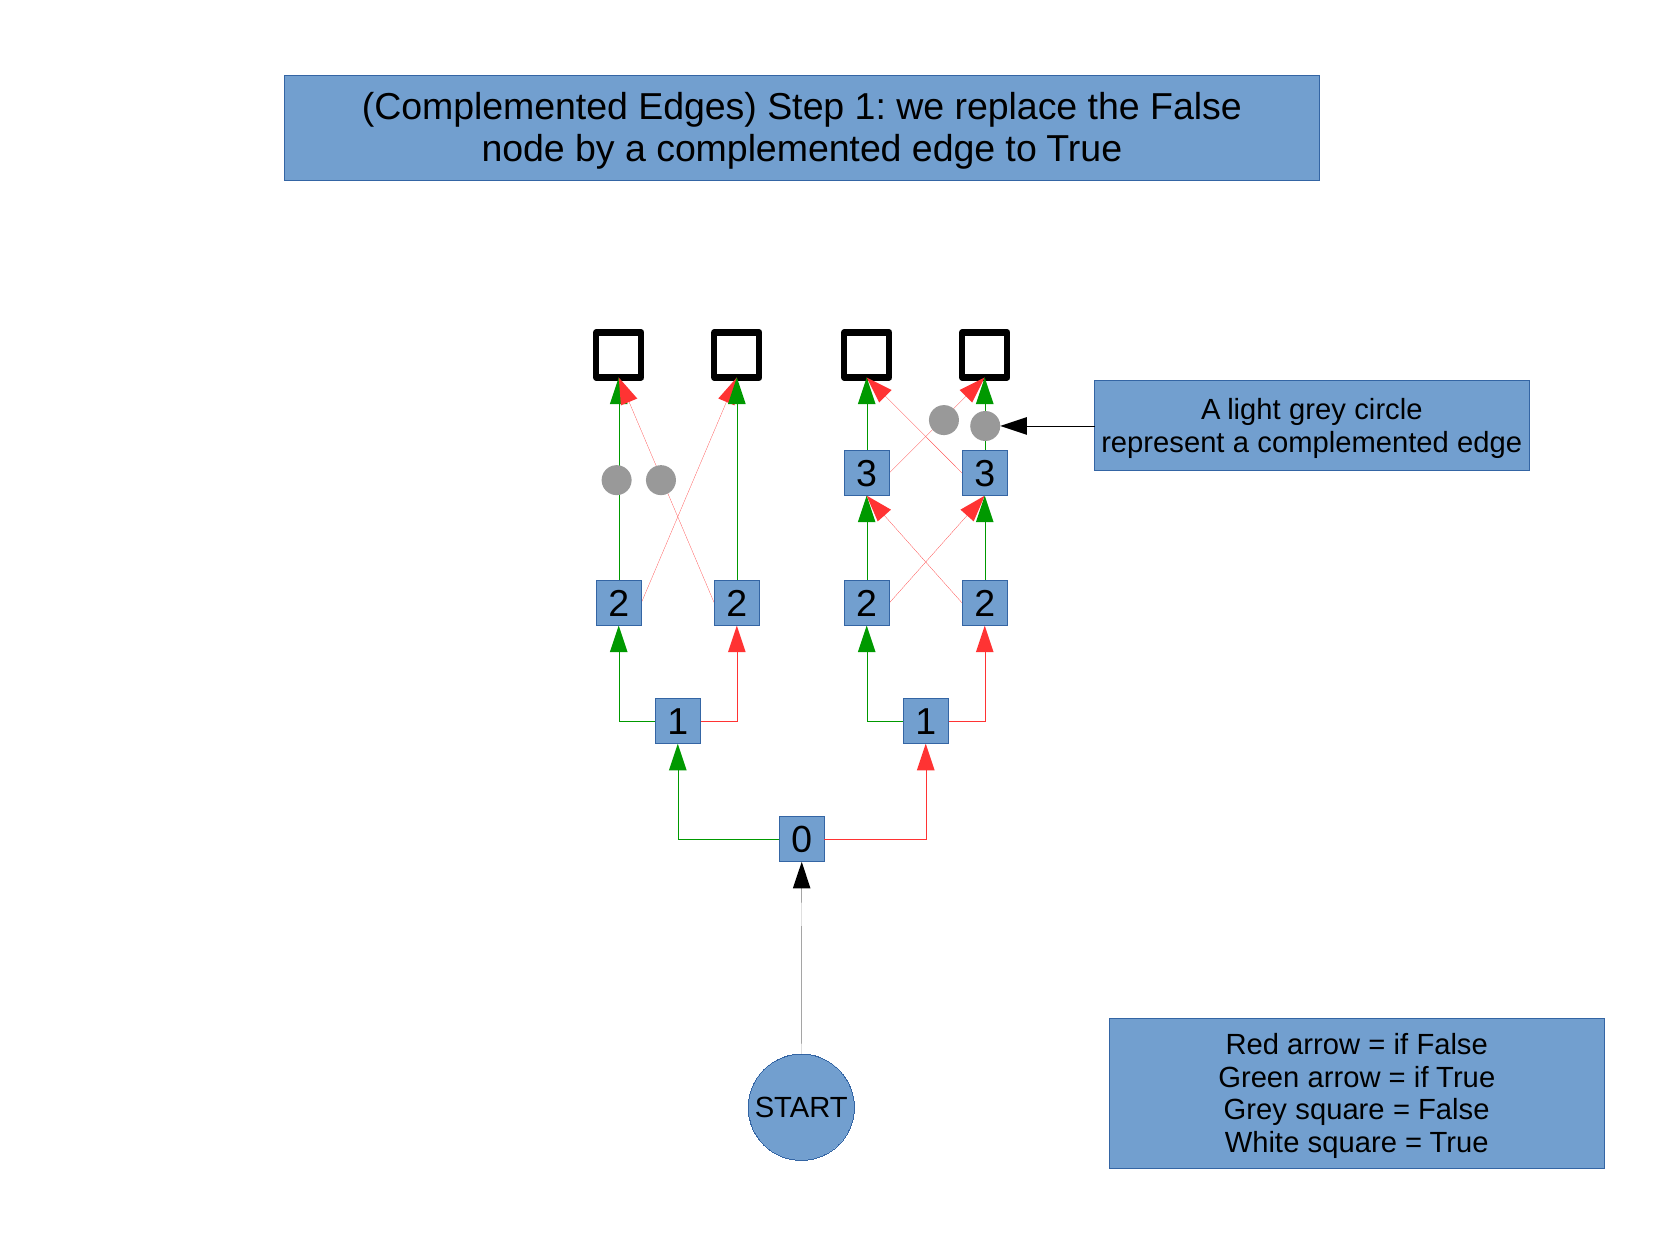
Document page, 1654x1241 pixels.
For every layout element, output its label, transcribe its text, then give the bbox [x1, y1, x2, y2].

text_box [645, 465, 677, 496]
text_box [596, 332, 642, 378]
text_box [962, 332, 1008, 378]
text_box Red arrow = if False Green arrow = if True Grey square = False White square = True [1109, 1018, 1605, 1169]
text_box 2 [844, 580, 890, 626]
text_box 1 [655, 698, 701, 744]
text_box 1 [903, 698, 949, 744]
text_box [714, 332, 760, 378]
text_box [844, 332, 890, 378]
text_box 2 [714, 580, 760, 626]
text_box (Complemented Edges) Step 1: we replace the False node by a complemented edge to True [284, 75, 1320, 181]
text_box 3 [962, 450, 1008, 496]
text_box A light grey circle represent a complemented edge [1094, 380, 1530, 471]
text_box START [748, 1054, 855, 1161]
text_box [601, 465, 632, 496]
text_box [970, 410, 1001, 442]
text_box 0 [779, 816, 825, 862]
text_box [928, 405, 959, 436]
text_box 2 [962, 580, 1008, 626]
text_box 2 [596, 580, 642, 626]
text_box 3 [844, 450, 890, 496]
